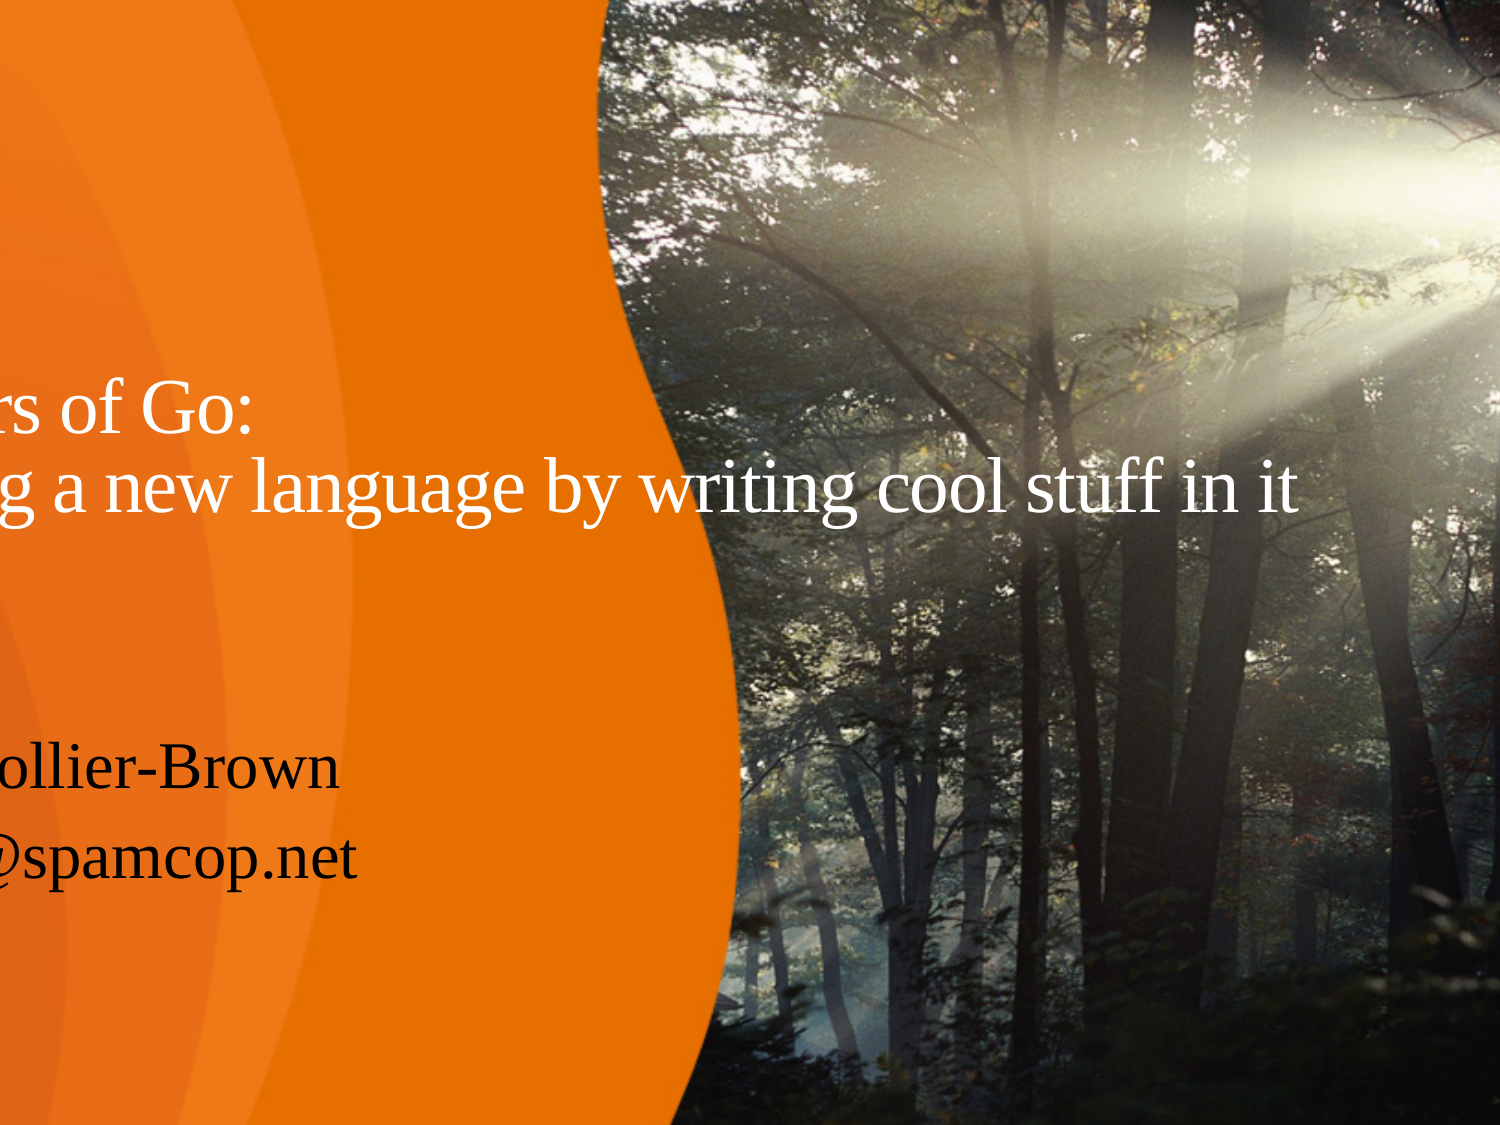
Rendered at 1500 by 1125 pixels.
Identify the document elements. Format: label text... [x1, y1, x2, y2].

list David Collier-Brown davecb@spamcop.net [0, 738, 620, 993]
title 13 Hours of Go: Learning a new language by writing cool stuff in it [0, 258, 1363, 641]
picture [0, 0, 1500, 1125]
